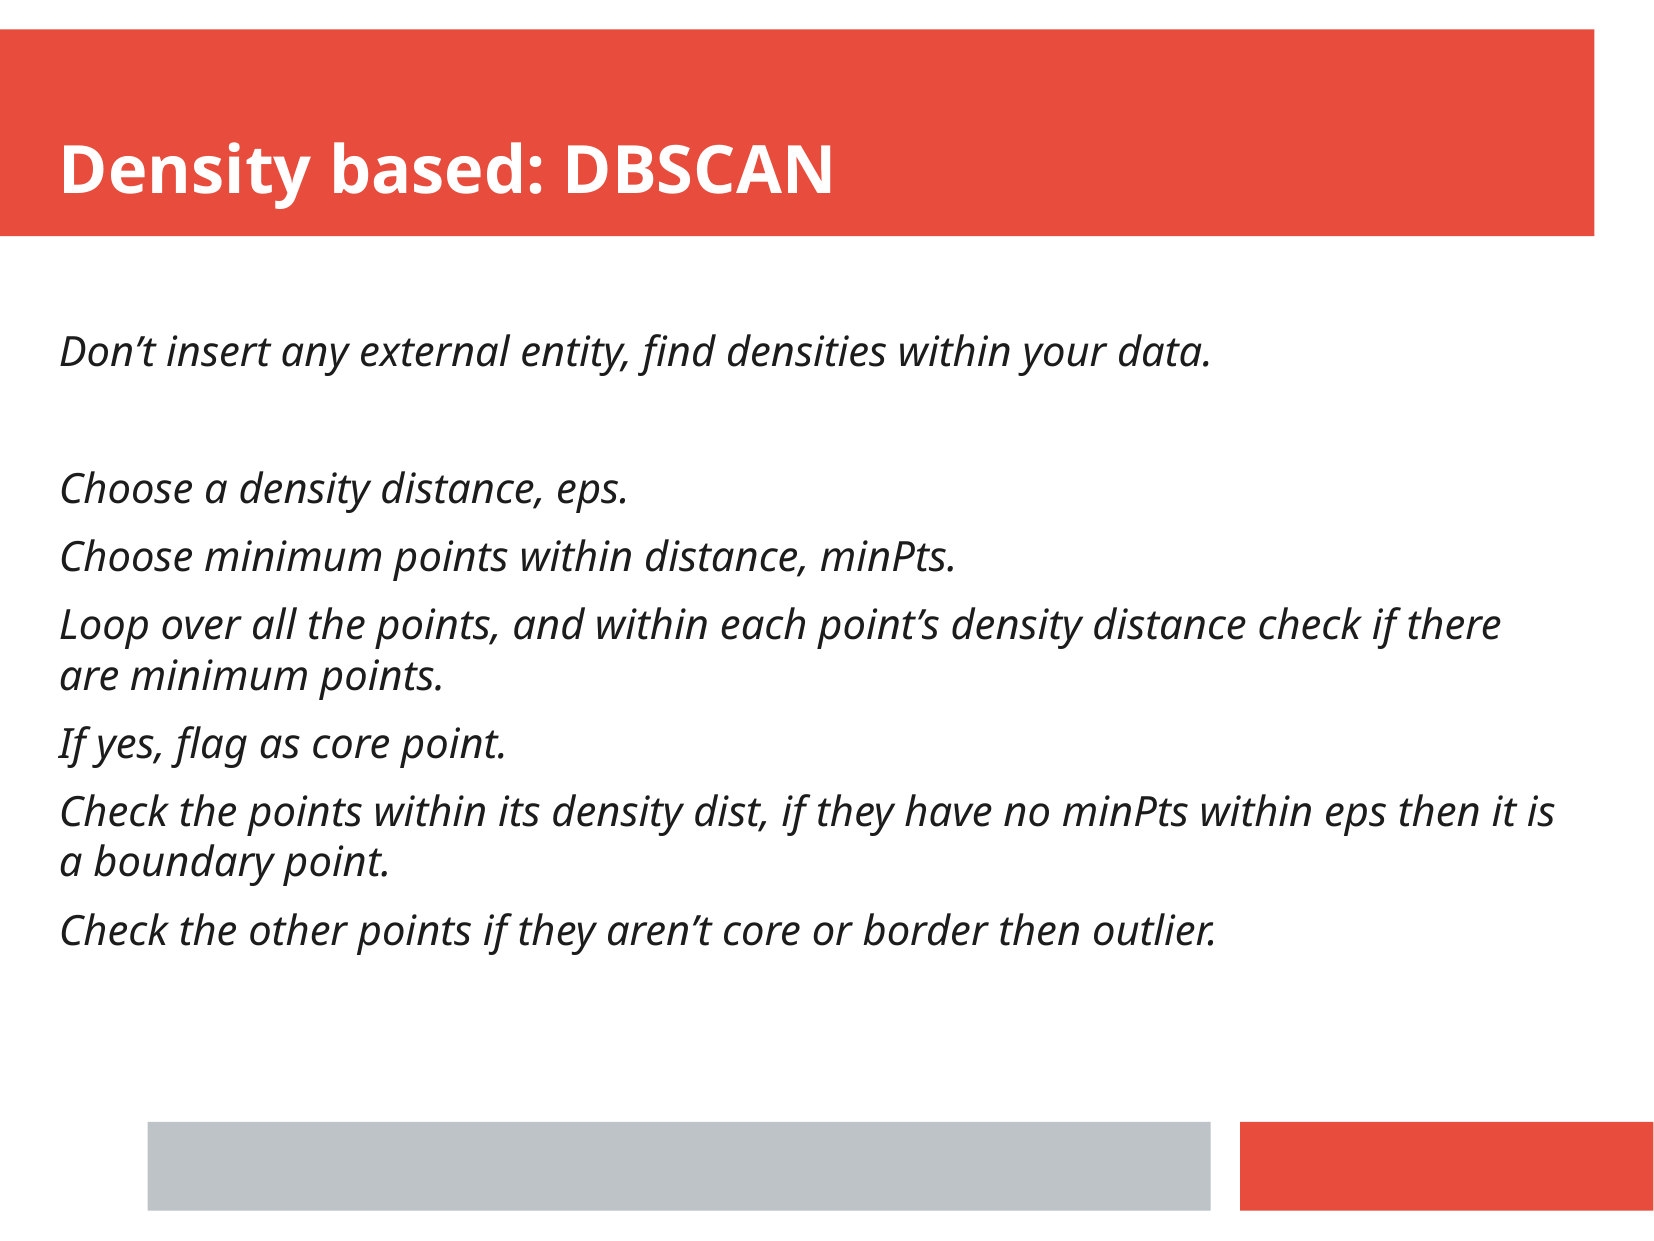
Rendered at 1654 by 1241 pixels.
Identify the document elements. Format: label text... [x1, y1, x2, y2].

text_box Density based: DBSCAN [58, 58, 1595, 207]
text_box Don’t insert any external entity, find densities within your data. Choose a density distance, eps. Choose minimum points within distance, minPts. Loop over all the points, and within each point’s density distance check if there are minimum points. If yes, flag as core point. Check the points within its density dist, if they have no minPts within eps then it is a boundary point. Check the other points if they aren’t core or border then outlier. [58, 324, 1565, 1093]
